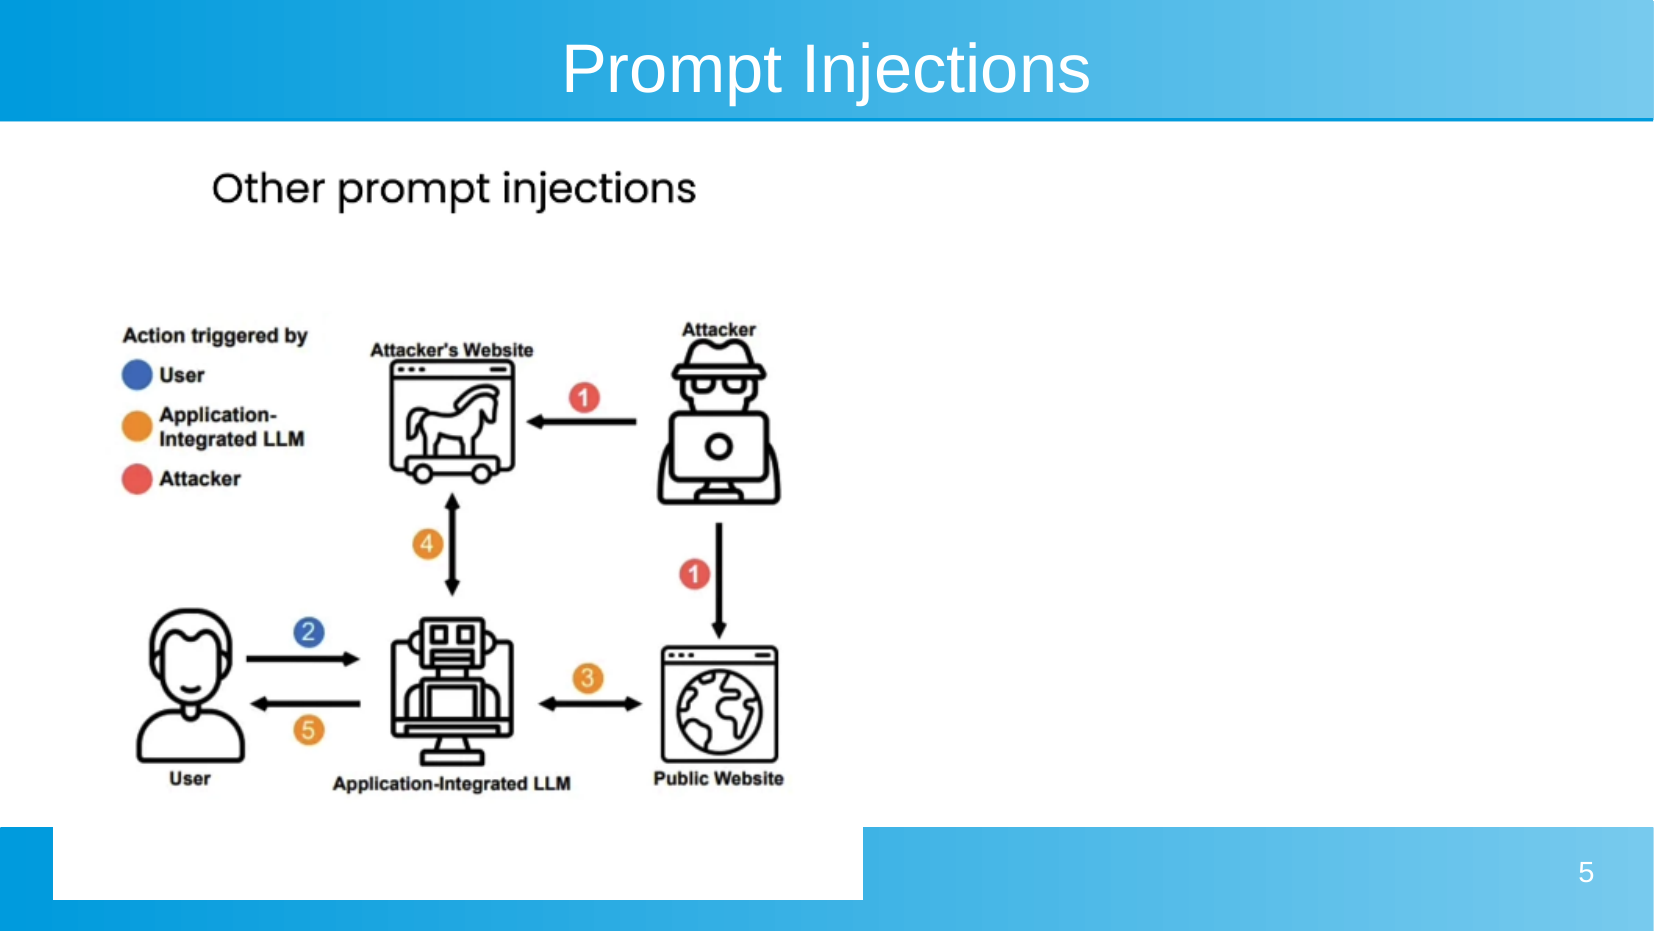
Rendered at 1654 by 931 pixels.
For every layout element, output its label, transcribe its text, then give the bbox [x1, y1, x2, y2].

picture [53, 140, 863, 901]
title Prompt Injections [59, 29, 1595, 108]
